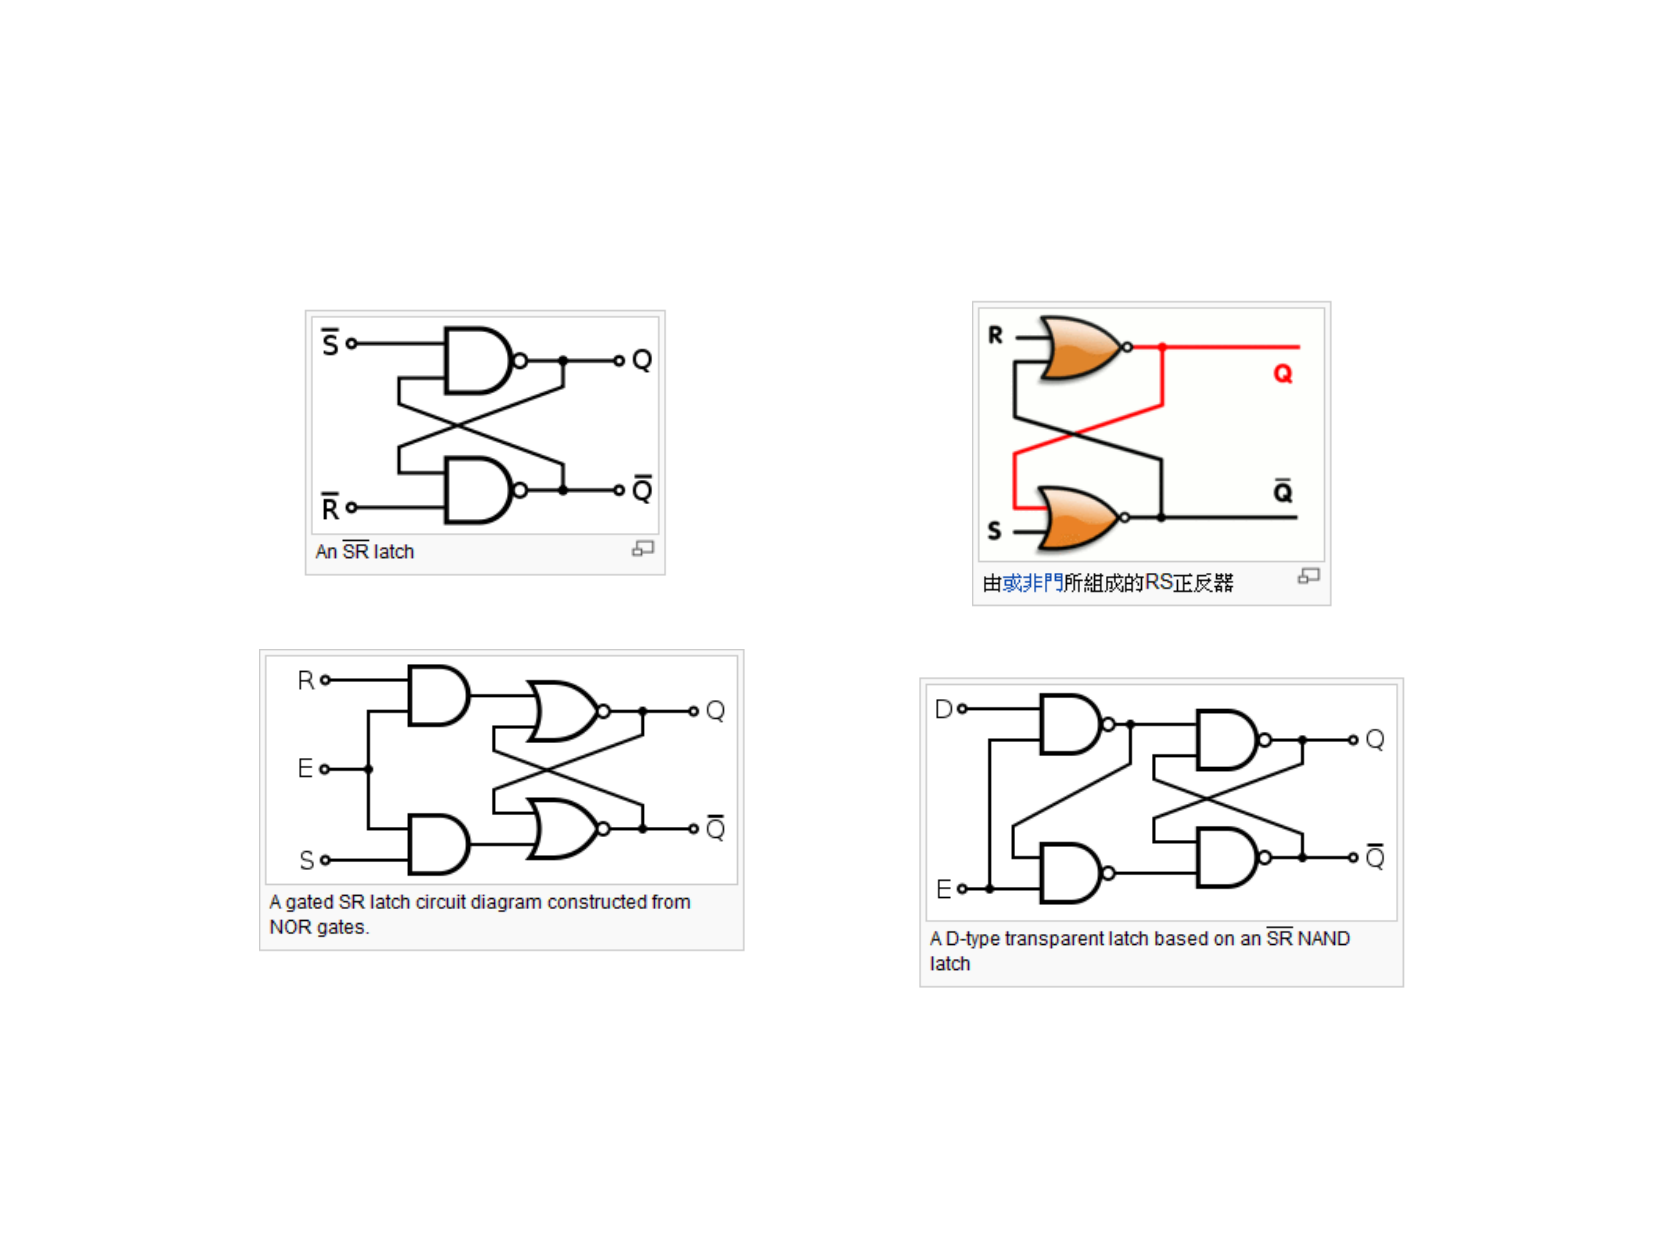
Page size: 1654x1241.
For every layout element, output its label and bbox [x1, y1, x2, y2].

picture [302, 307, 674, 579]
picture [972, 295, 1335, 608]
picture [259, 649, 748, 956]
picture [918, 673, 1406, 991]
